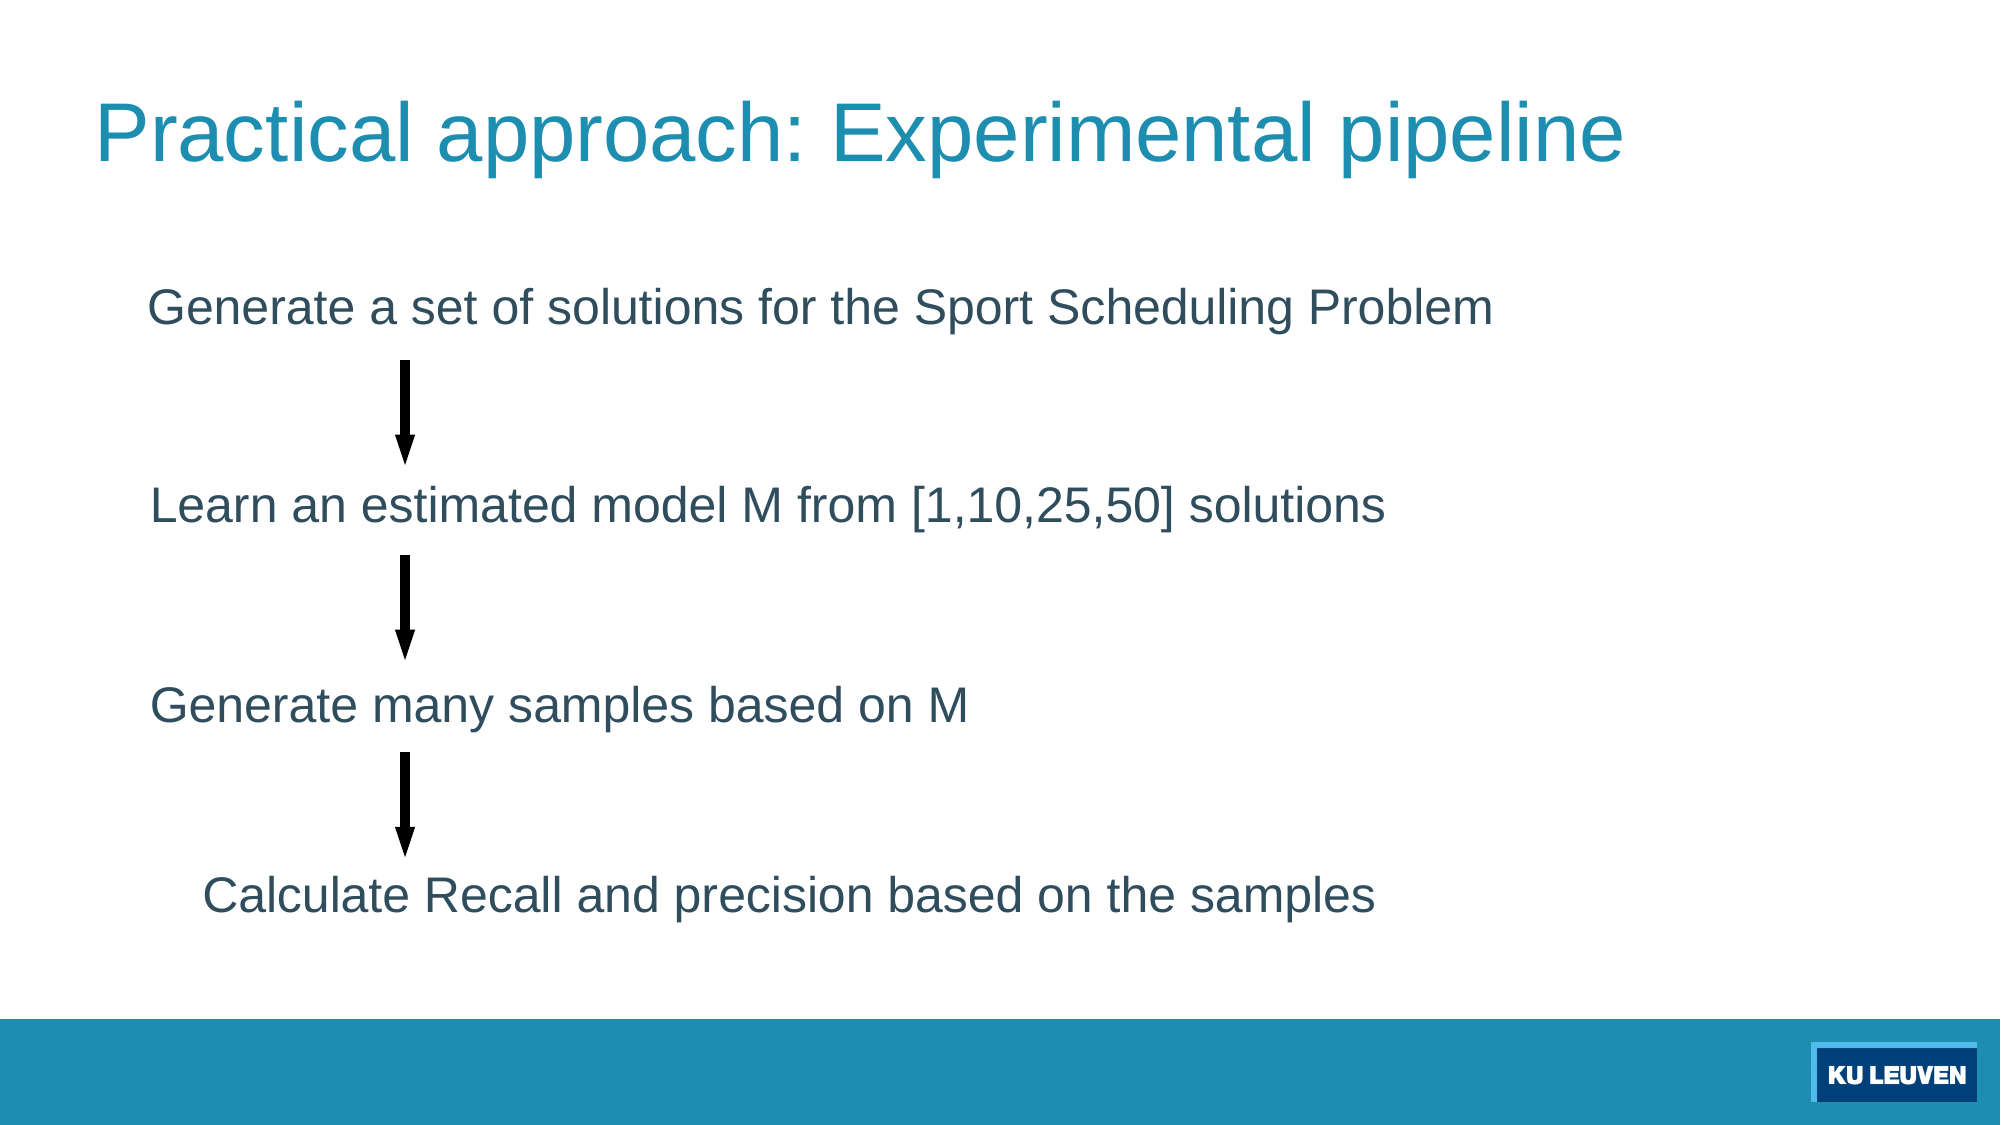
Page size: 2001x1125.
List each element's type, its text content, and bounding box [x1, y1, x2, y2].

text_box Calculate Recall and precision based on the samples [150, 859, 1576, 931]
list Generate a set of solutions for the Sport Scheduling Problem [94, 271, 1906, 1004]
text_box Generate many samples based on M [135, 670, 1546, 797]
text_box Learn an estimated model M from [1,10,25,50] solutions [135, 469, 1426, 596]
title Practical approach: Experimental pipeline [94, 33, 1906, 223]
picture [1811, 1042, 1977, 1102]
